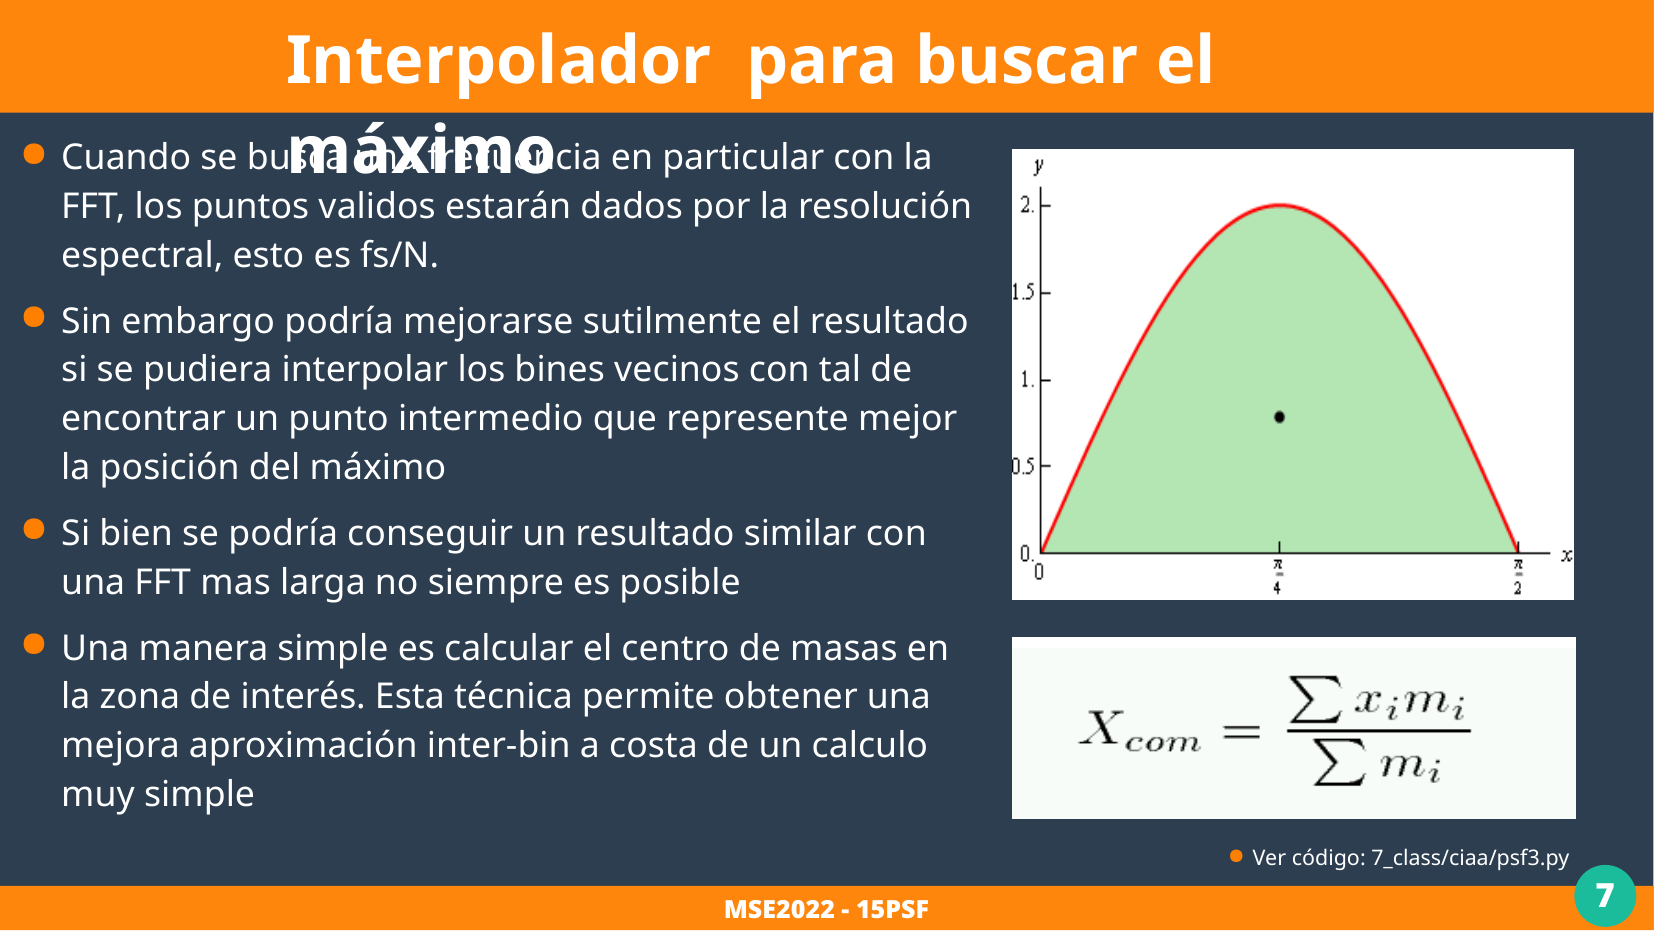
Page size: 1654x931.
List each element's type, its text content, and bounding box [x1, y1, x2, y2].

title Interpolador para buscar el máximo [286, 11, 1374, 120]
list Ver código: 7_class/ciaa/psf3.py [1219, 842, 1573, 891]
picture [1012, 637, 1576, 819]
picture [1012, 149, 1574, 601]
list Cuando se busca una frecuencia en particular con la FFT, los puntos validos estarán dados por la resolución espectral, esto es fs/N. Sin embargo podría mejorarse sutilmente el resultado si se pudiera interpolar los bines vecinos con tal de encontrar un punto intermedio que represente mejor la posición del máximo Si bien se podría conseguir un resultado similar con una FFT mas larga no siempre es posible Una manera simple es calcular el centro de masas en la zona de interés. Esta técnica permite obtener una mejora aproximación inter-bin a costa de un calculo muy simple [5, 131, 976, 826]
